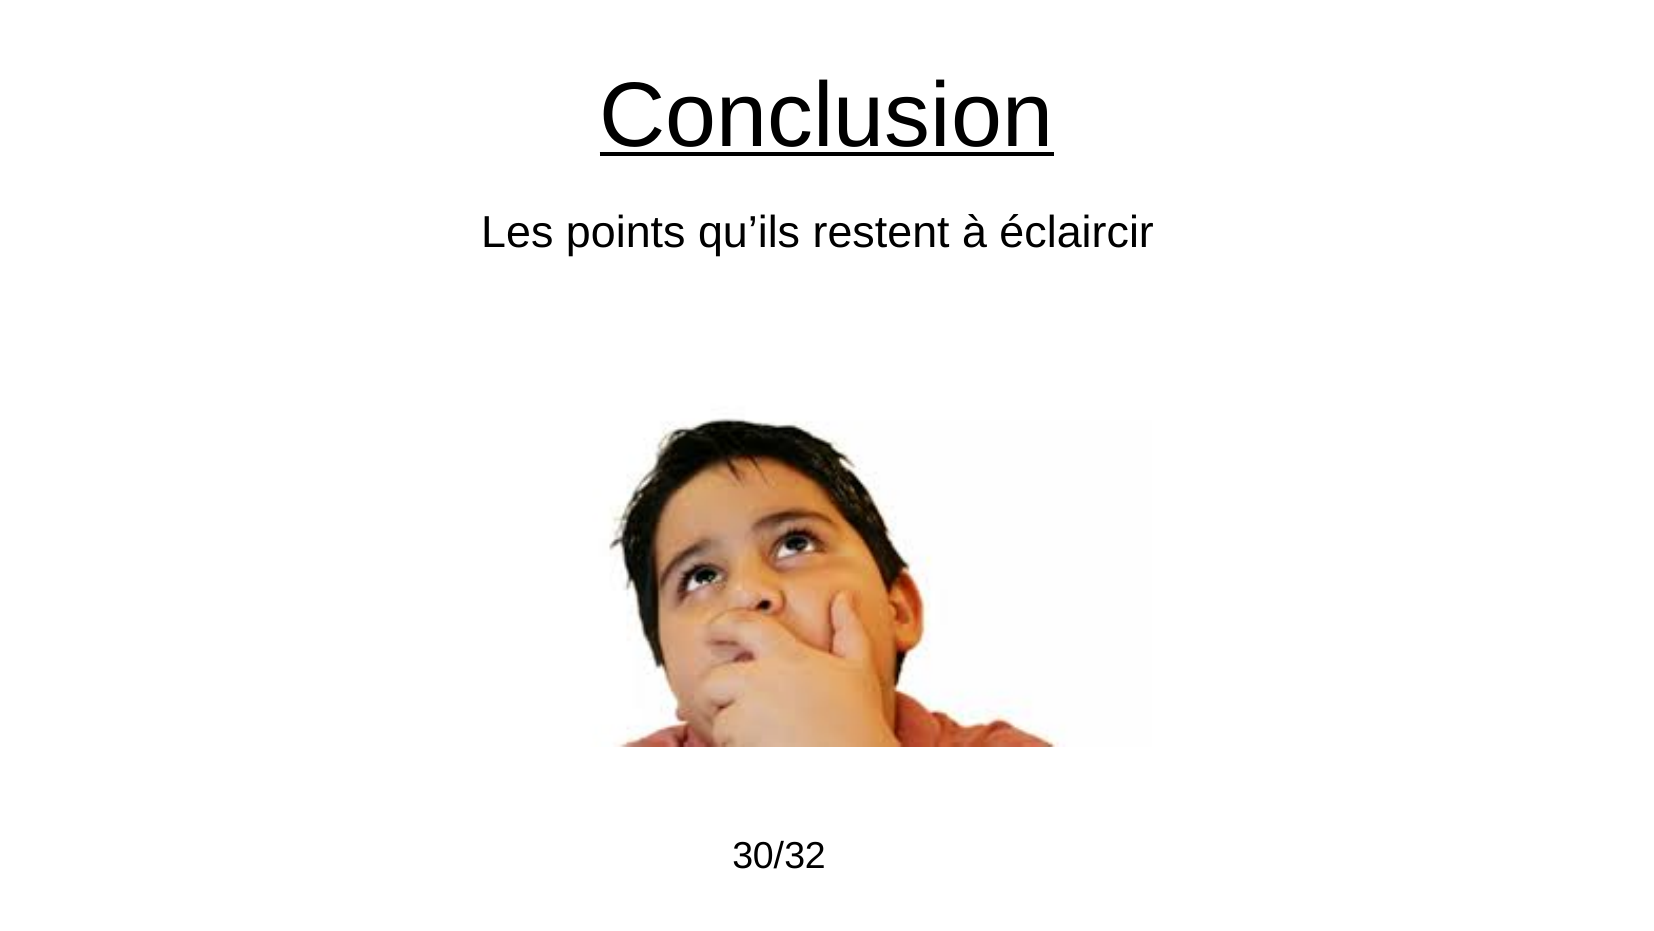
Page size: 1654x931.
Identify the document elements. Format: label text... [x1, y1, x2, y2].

title Conclusion [82, 37, 1571, 193]
picture [526, 388, 1152, 747]
text_box <numéro>/32 [717, 826, 1345, 884]
list Les points qu’ils restent à éclaircir [47, 206, 1536, 747]
